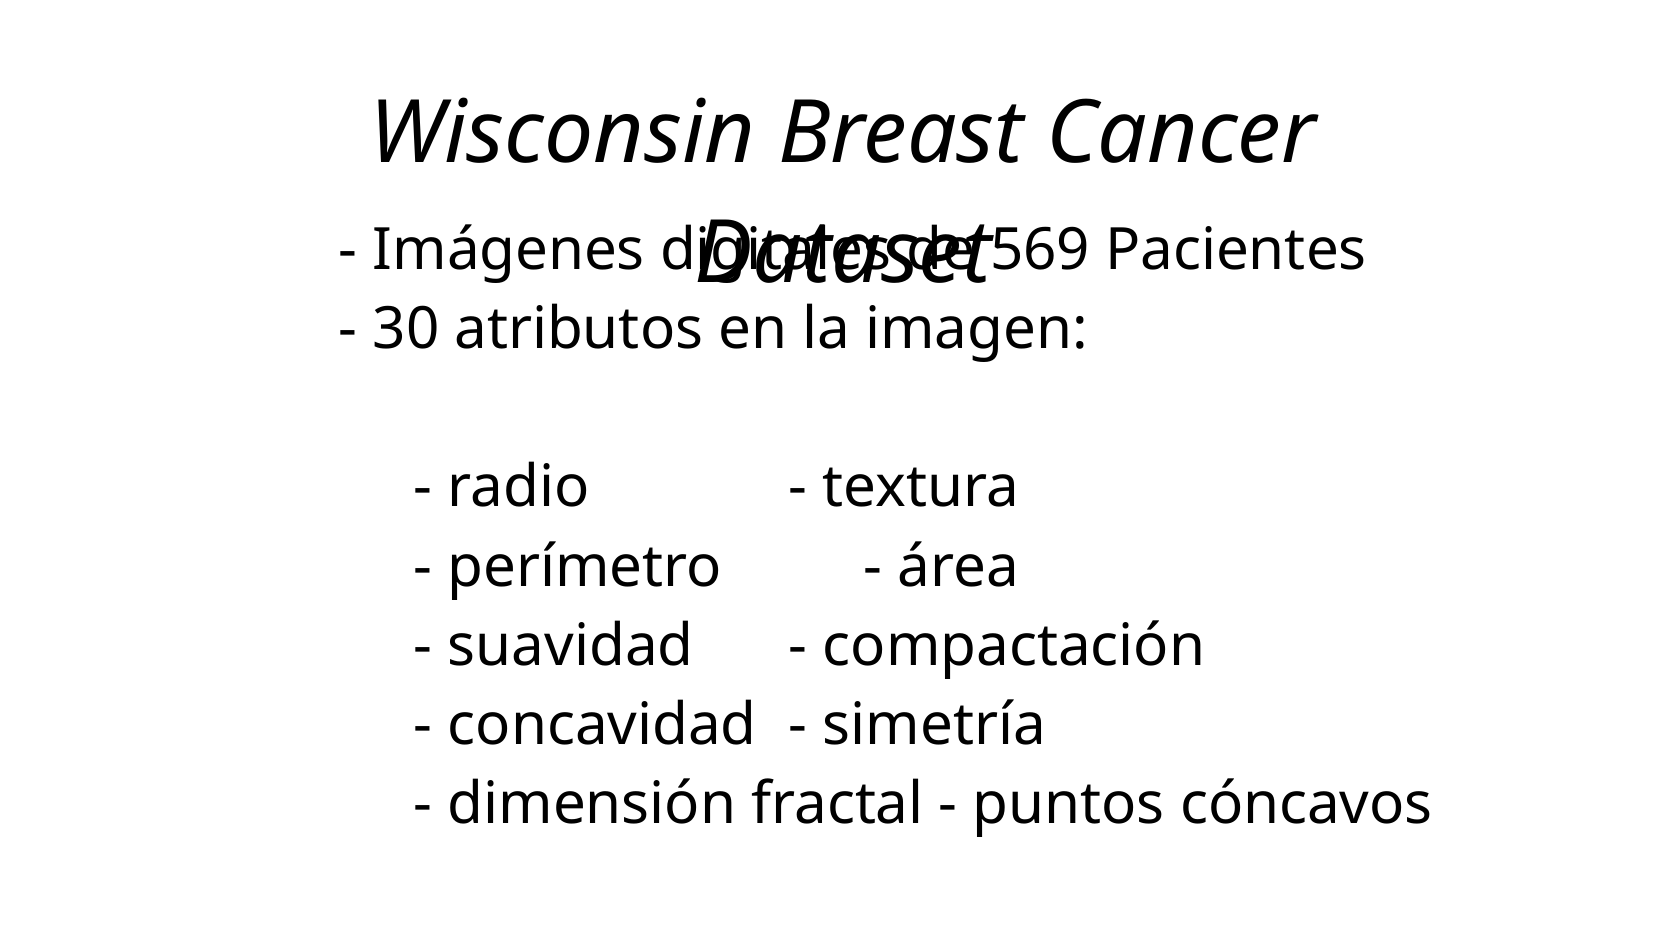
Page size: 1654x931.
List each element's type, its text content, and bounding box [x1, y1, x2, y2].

text_box - Imágenes digitales de 569 Pacientes - 30 atributos en la imagen: - radio - textura - perímetro - área - suavidad - compactación - concavidad - simetría - dimensión fractal - puntos cóncavos - 1 atributo “diagnóstico”: benigno - maligno [324, 199, 1476, 914]
text_box Wisconsin Breast Cancer Dataset [209, 61, 1478, 259]
